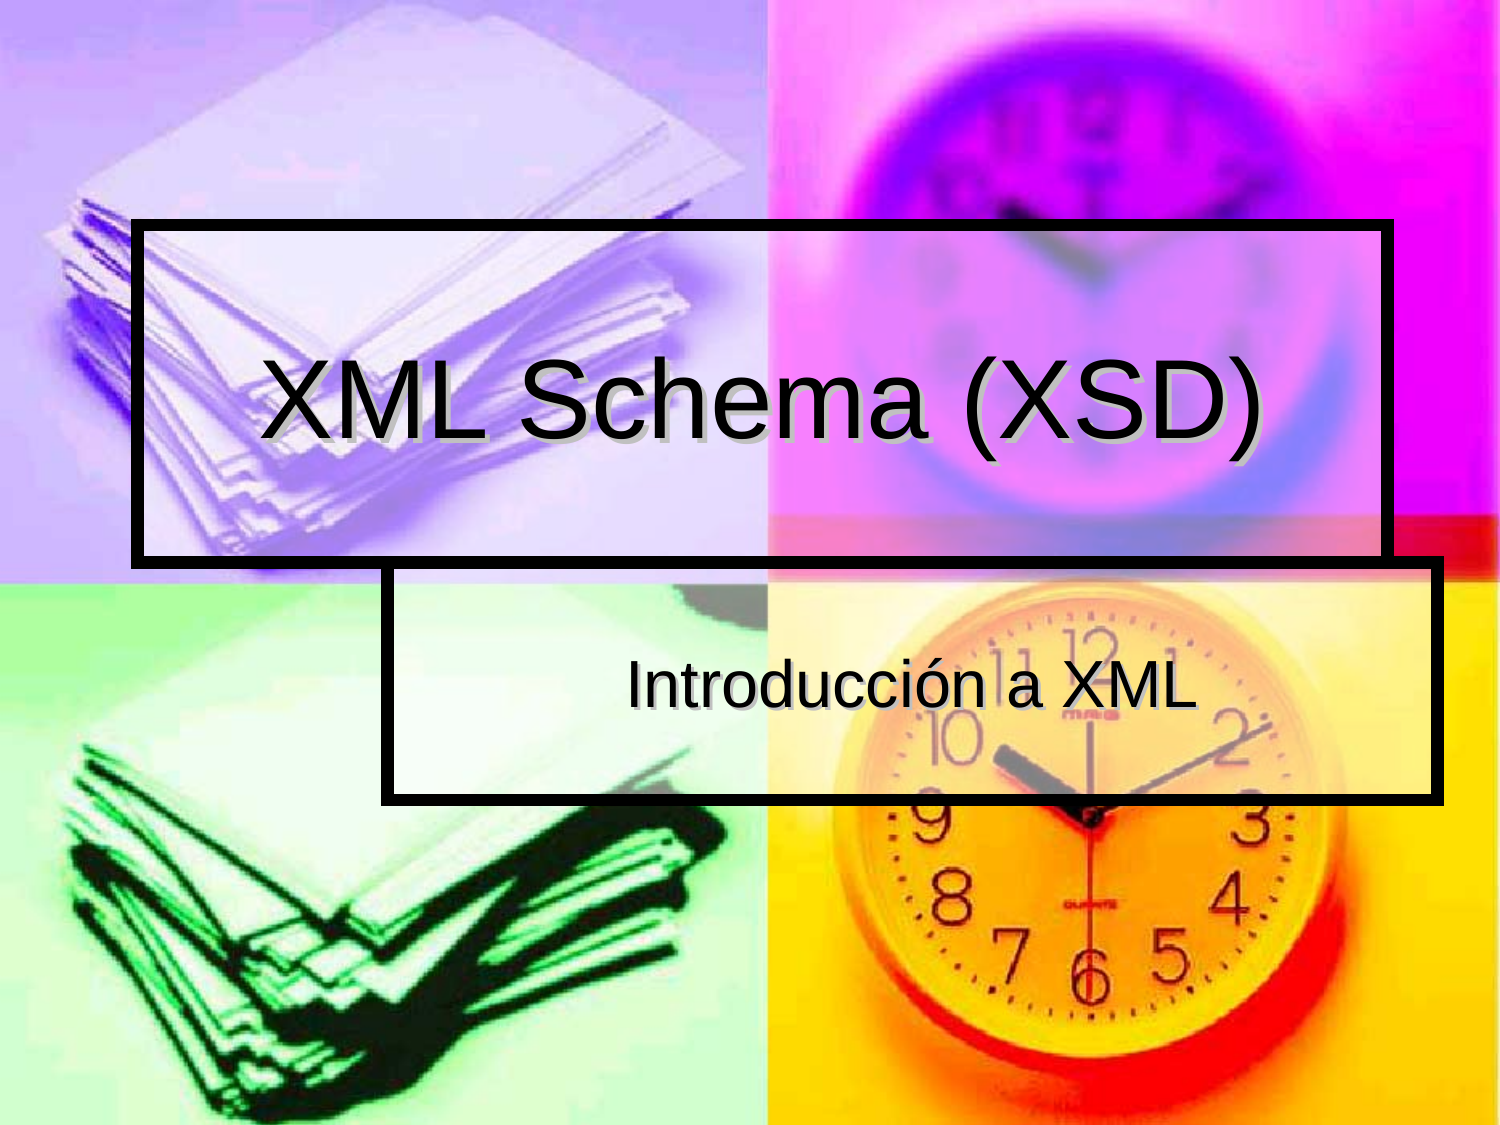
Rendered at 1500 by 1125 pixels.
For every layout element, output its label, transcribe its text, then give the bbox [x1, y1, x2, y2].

title XML Schema (XSD) [137, 224, 1388, 563]
text_box Introducción a XML [387, 562, 1438, 801]
picture [0, 0, 1500, 1125]
